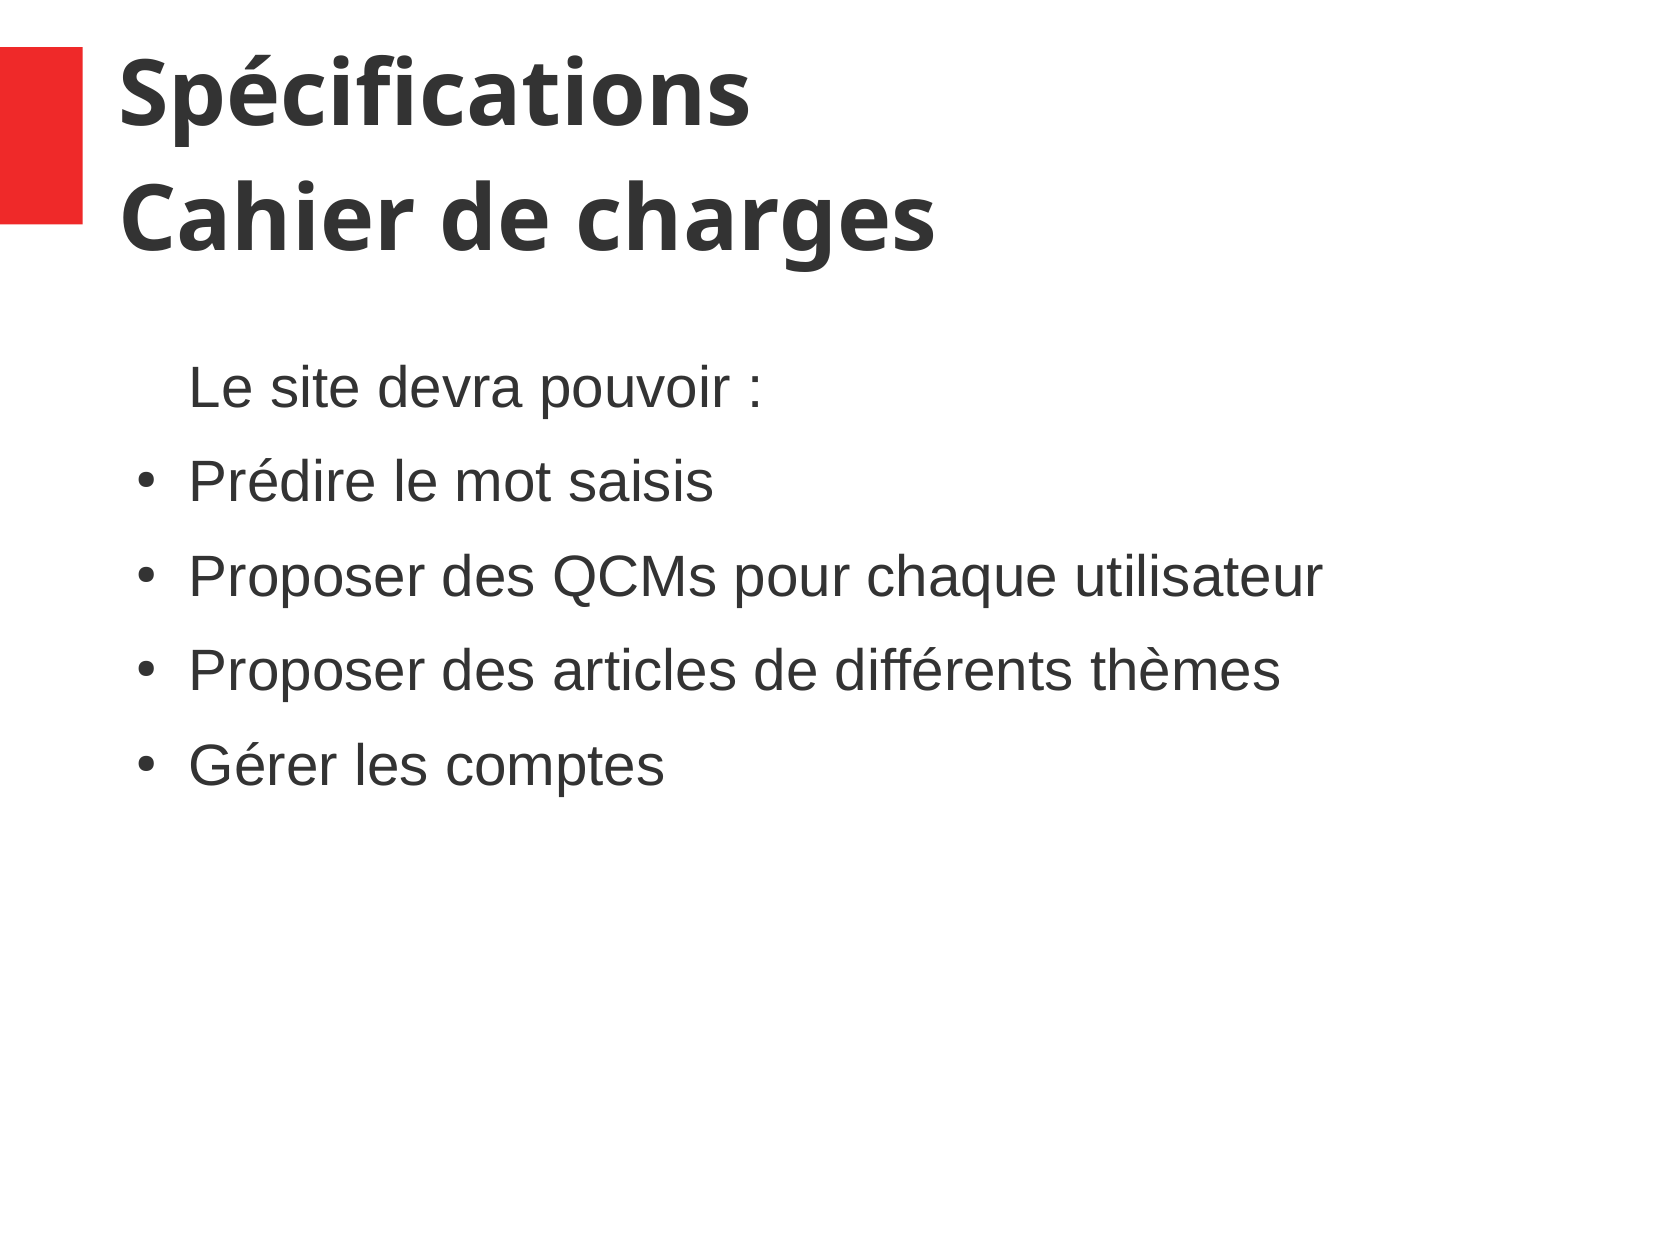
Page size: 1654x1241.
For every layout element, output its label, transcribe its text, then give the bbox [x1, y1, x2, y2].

title Spécifications Cahier de charges [118, 45, 1571, 260]
list Le site devra pouvoir : Prédire le mot saisis Proposer des QCMs pour chaque utilisateur Proposer des articles de différents thèmes Gérer les comptes [118, 354, 1536, 1074]
